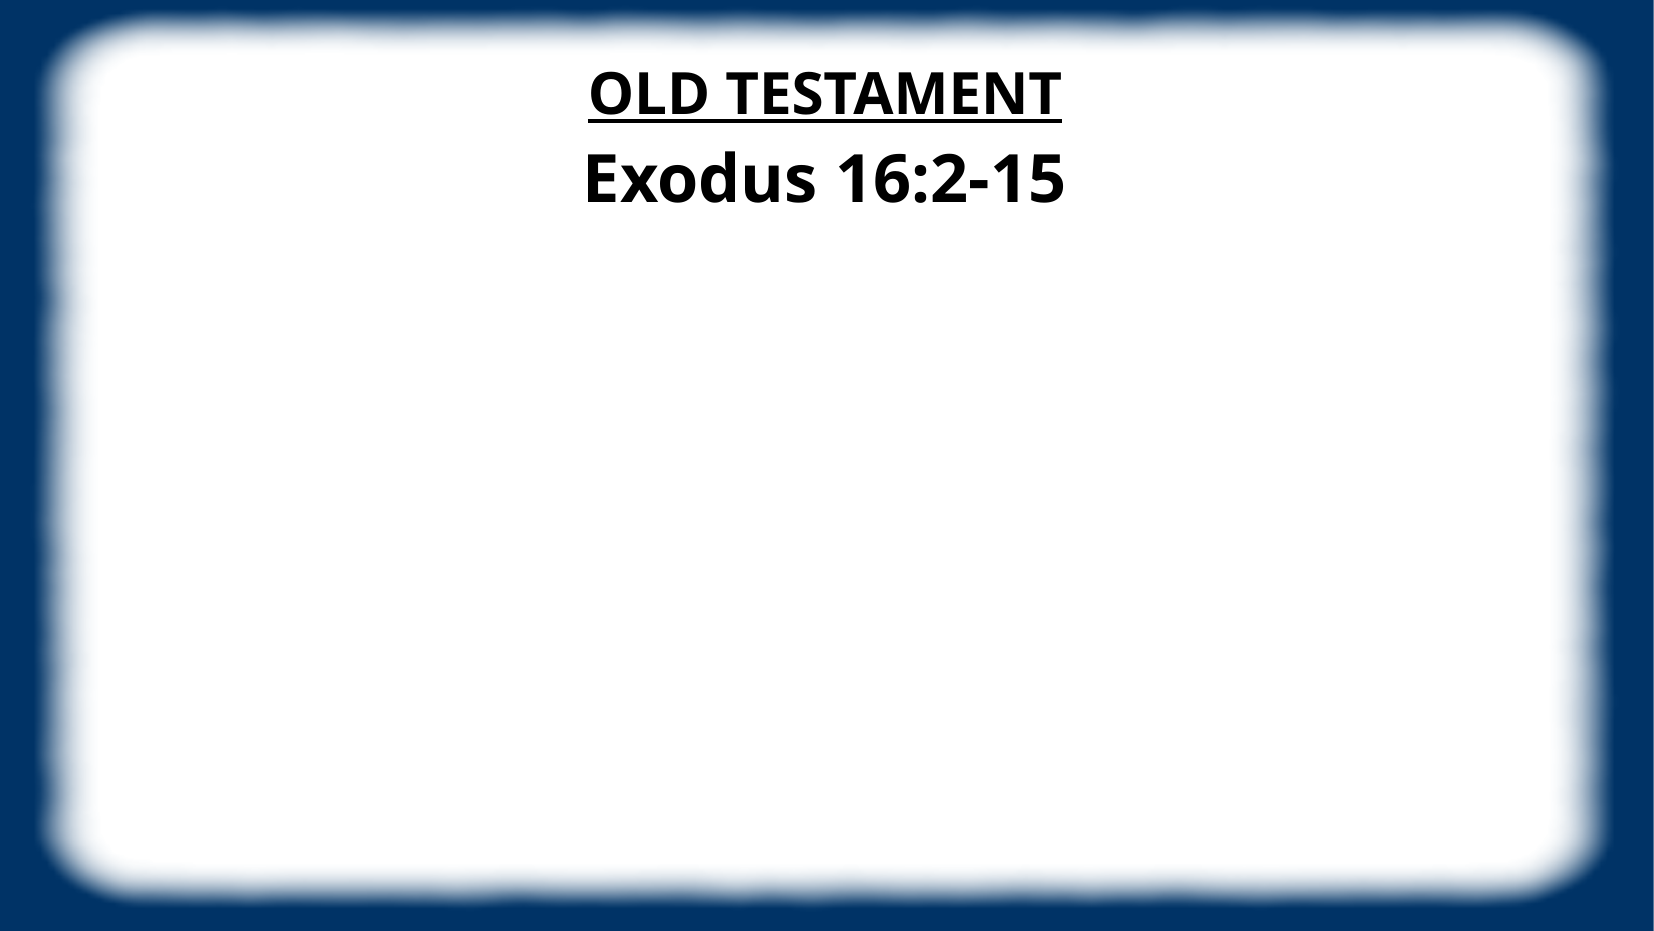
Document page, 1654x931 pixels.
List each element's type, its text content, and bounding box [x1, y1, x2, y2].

picture [0, 0, 1654, 931]
text_box OLD TESTAMENT Exodus 16:2-15 [105, 45, 1546, 226]
